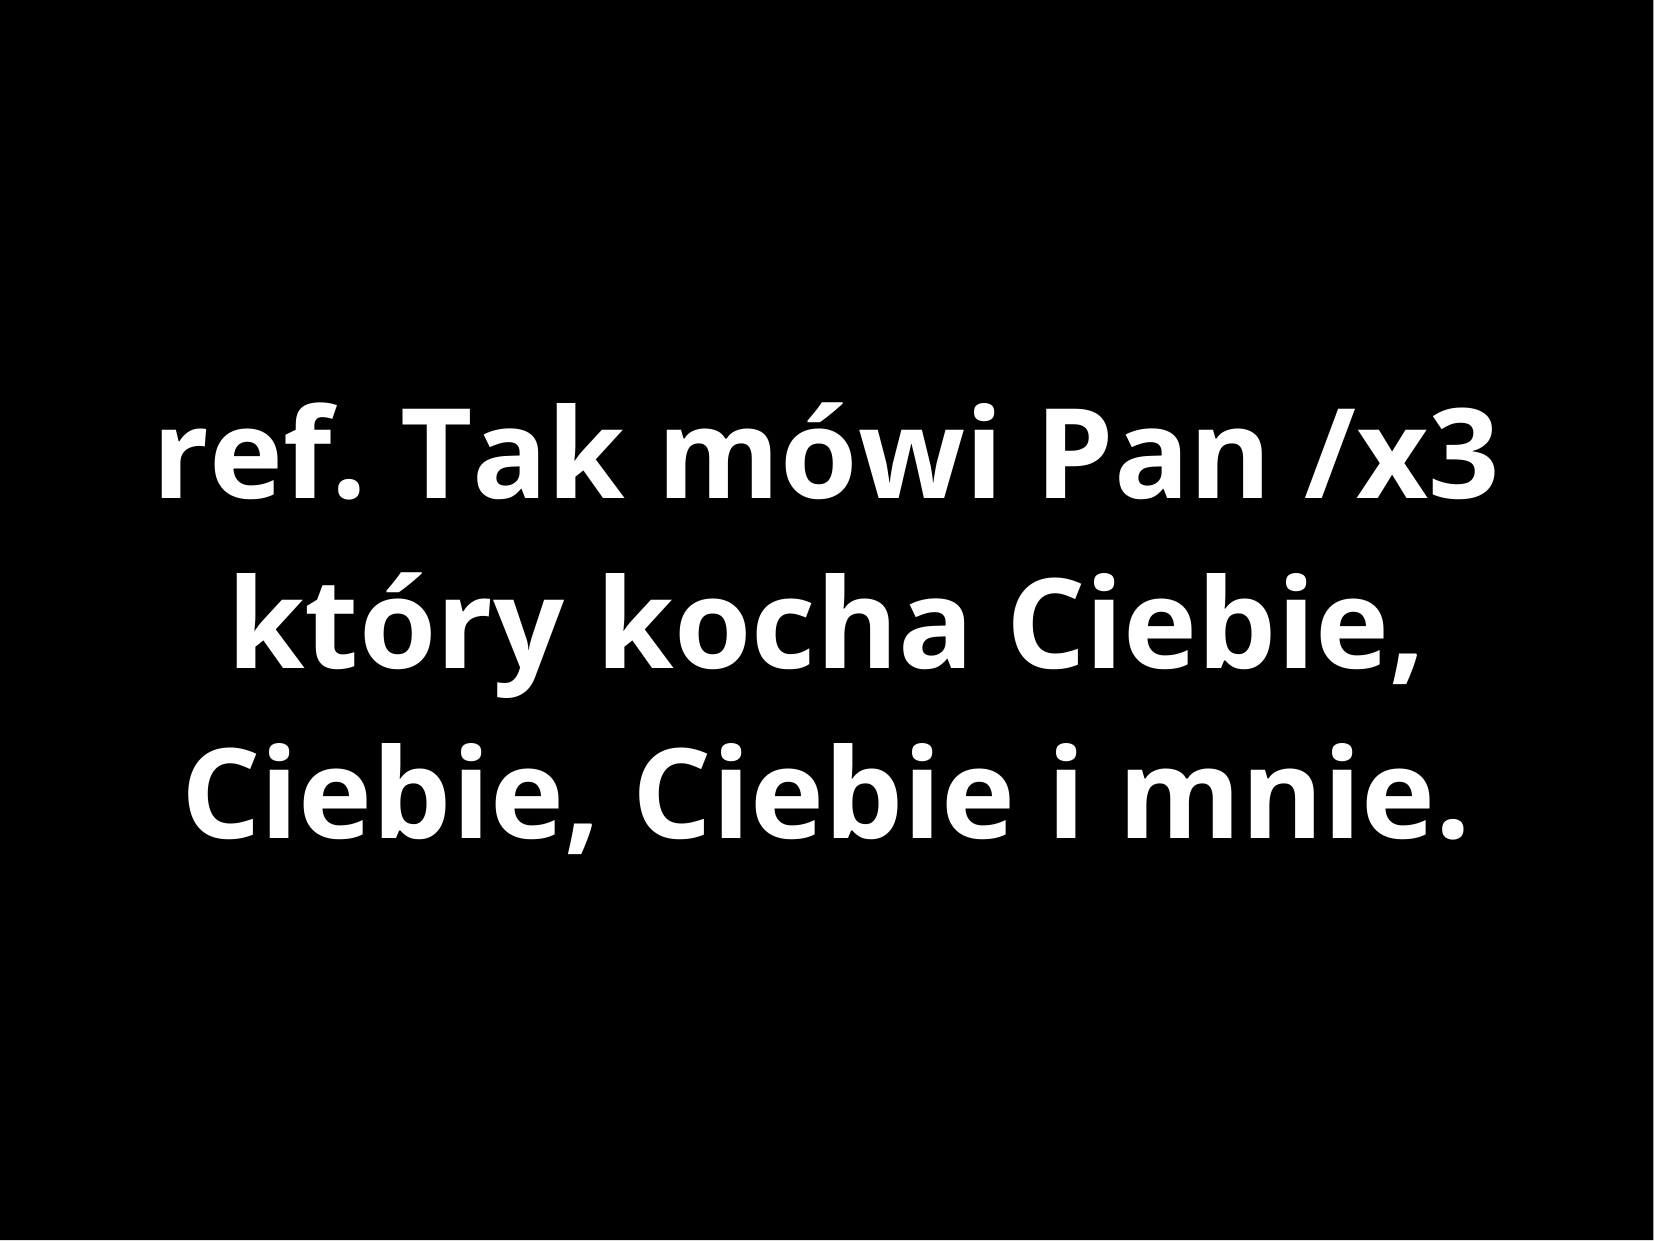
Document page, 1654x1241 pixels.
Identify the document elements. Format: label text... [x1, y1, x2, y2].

title ref. Tak mówi Pan /x3 który kocha Ciebie, Ciebie, Ciebie i mnie. [0, 0, 1654, 1241]
